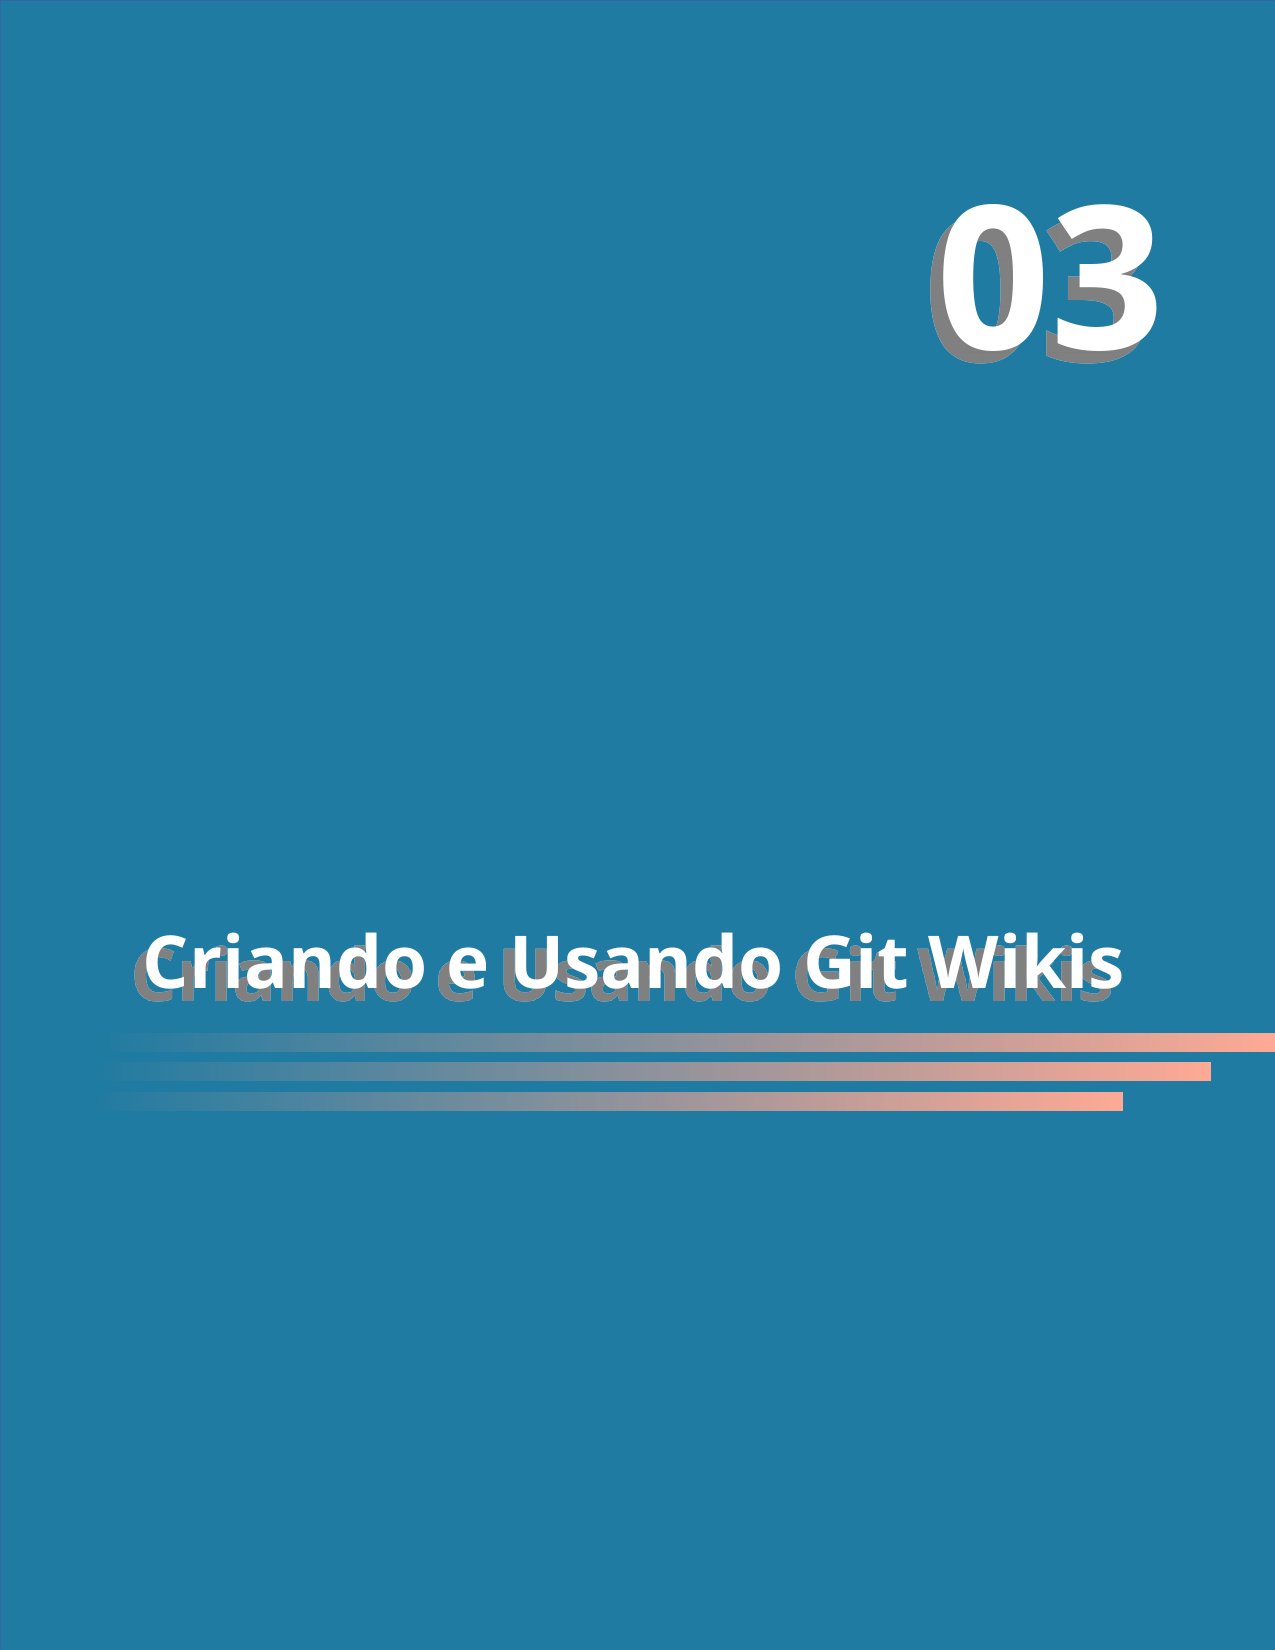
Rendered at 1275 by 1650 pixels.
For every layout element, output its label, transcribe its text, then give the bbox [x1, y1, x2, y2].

text_box 03 [921, 64, 1217, 479]
text_box [0, 0, 1275, 1650]
text_box Criando e Usando Git Wikis [127, 856, 1227, 1018]
